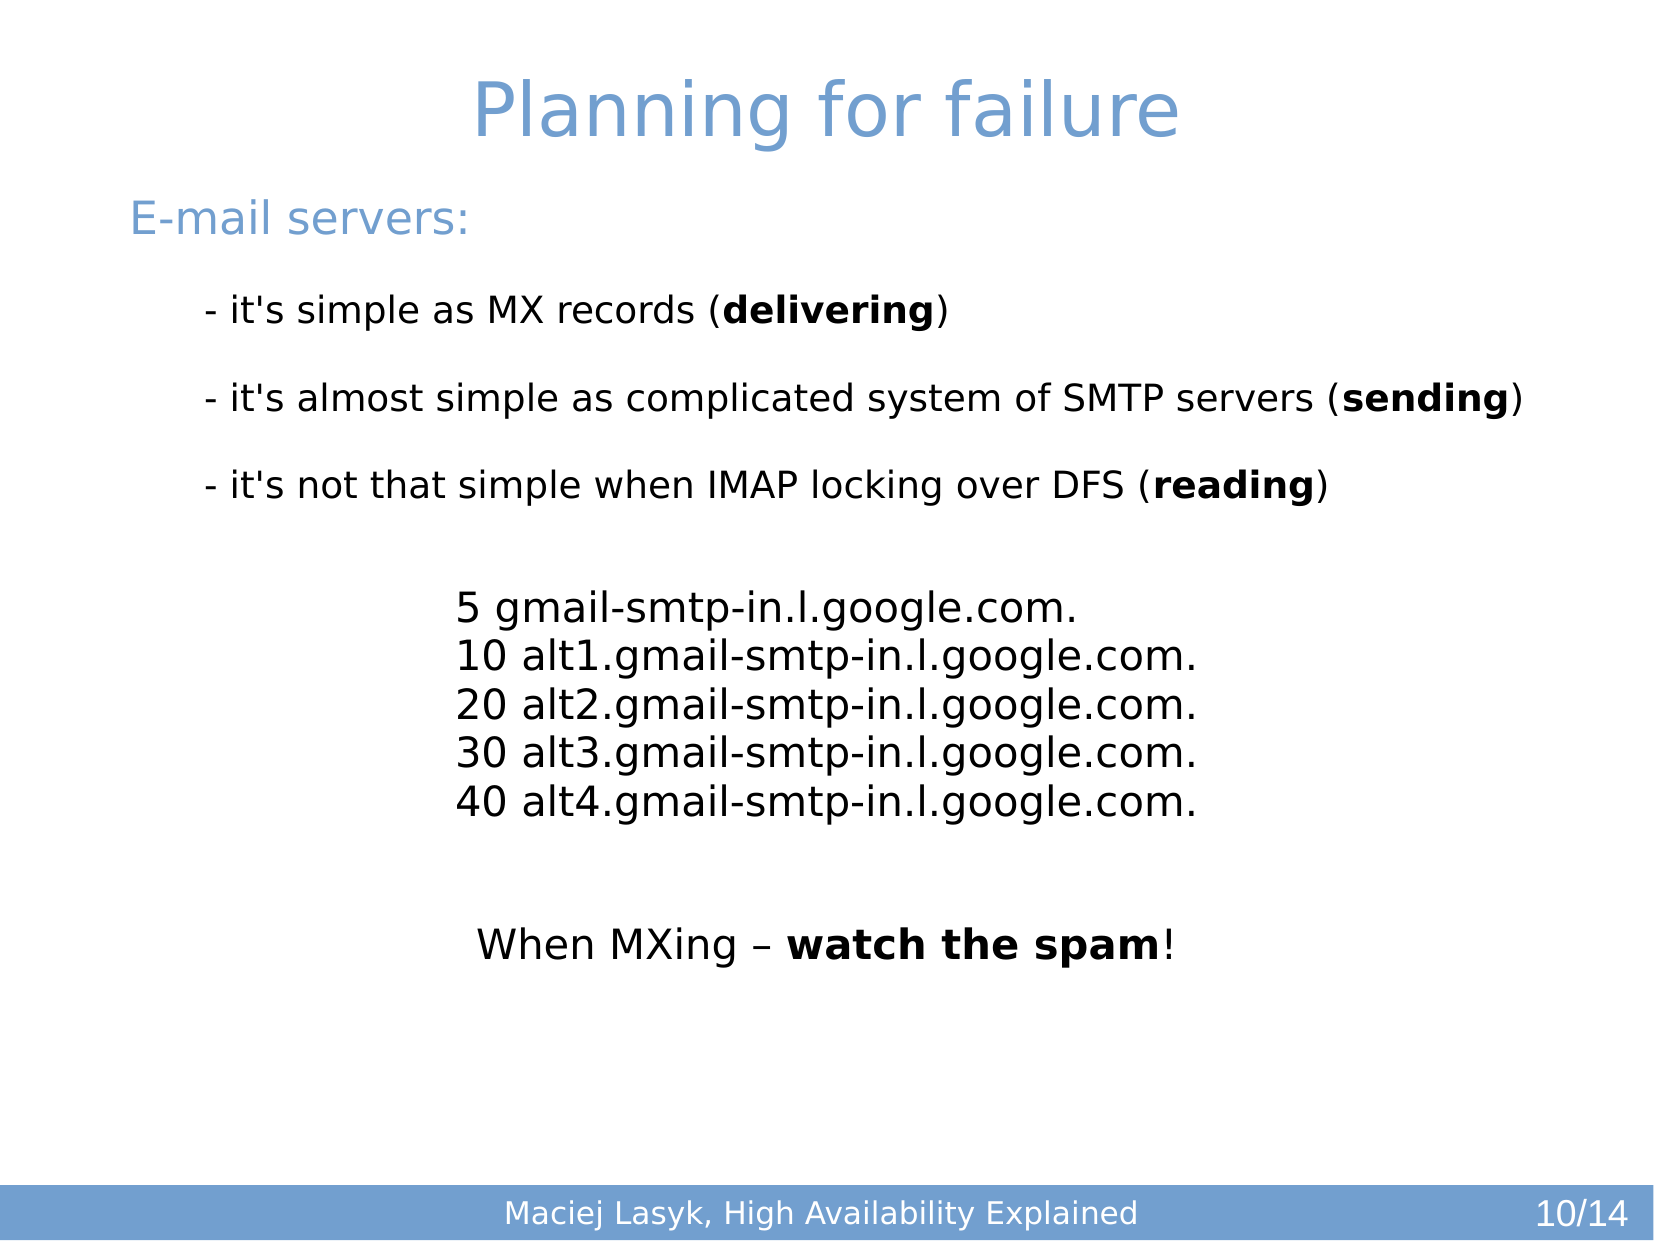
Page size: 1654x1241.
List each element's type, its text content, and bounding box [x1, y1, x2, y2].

text_box 10/14 [1509, 1185, 1644, 1241]
text_box 5 gmail-smtp-in.l.google.com. 10 alt1.gmail-smtp-in.l.google.com. 20 alt2.gmail-smtp-in.l.google.com. 30 alt3.gmail-smtp-in.l.google.com. 40 alt4.gmail-smtp-in.l.google.com. [440, 576, 1214, 834]
text_box When MXing – watch the spam! [461, 913, 1193, 978]
text_box Maciej Lasyk, High Availability Explained [489, 1188, 1165, 1240]
text_box [1644, 1185, 1654, 1241]
text_box E-mail servers: - it's simple as MX records (delivering) - it's almost simple as complicated system of SMTP servers (sending) - it's not that simple when IMAP locking over DFS (reading) [114, 185, 1540, 515]
text_box [0, 1185, 1509, 1241]
text_box Planning for failure [456, 60, 1197, 163]
